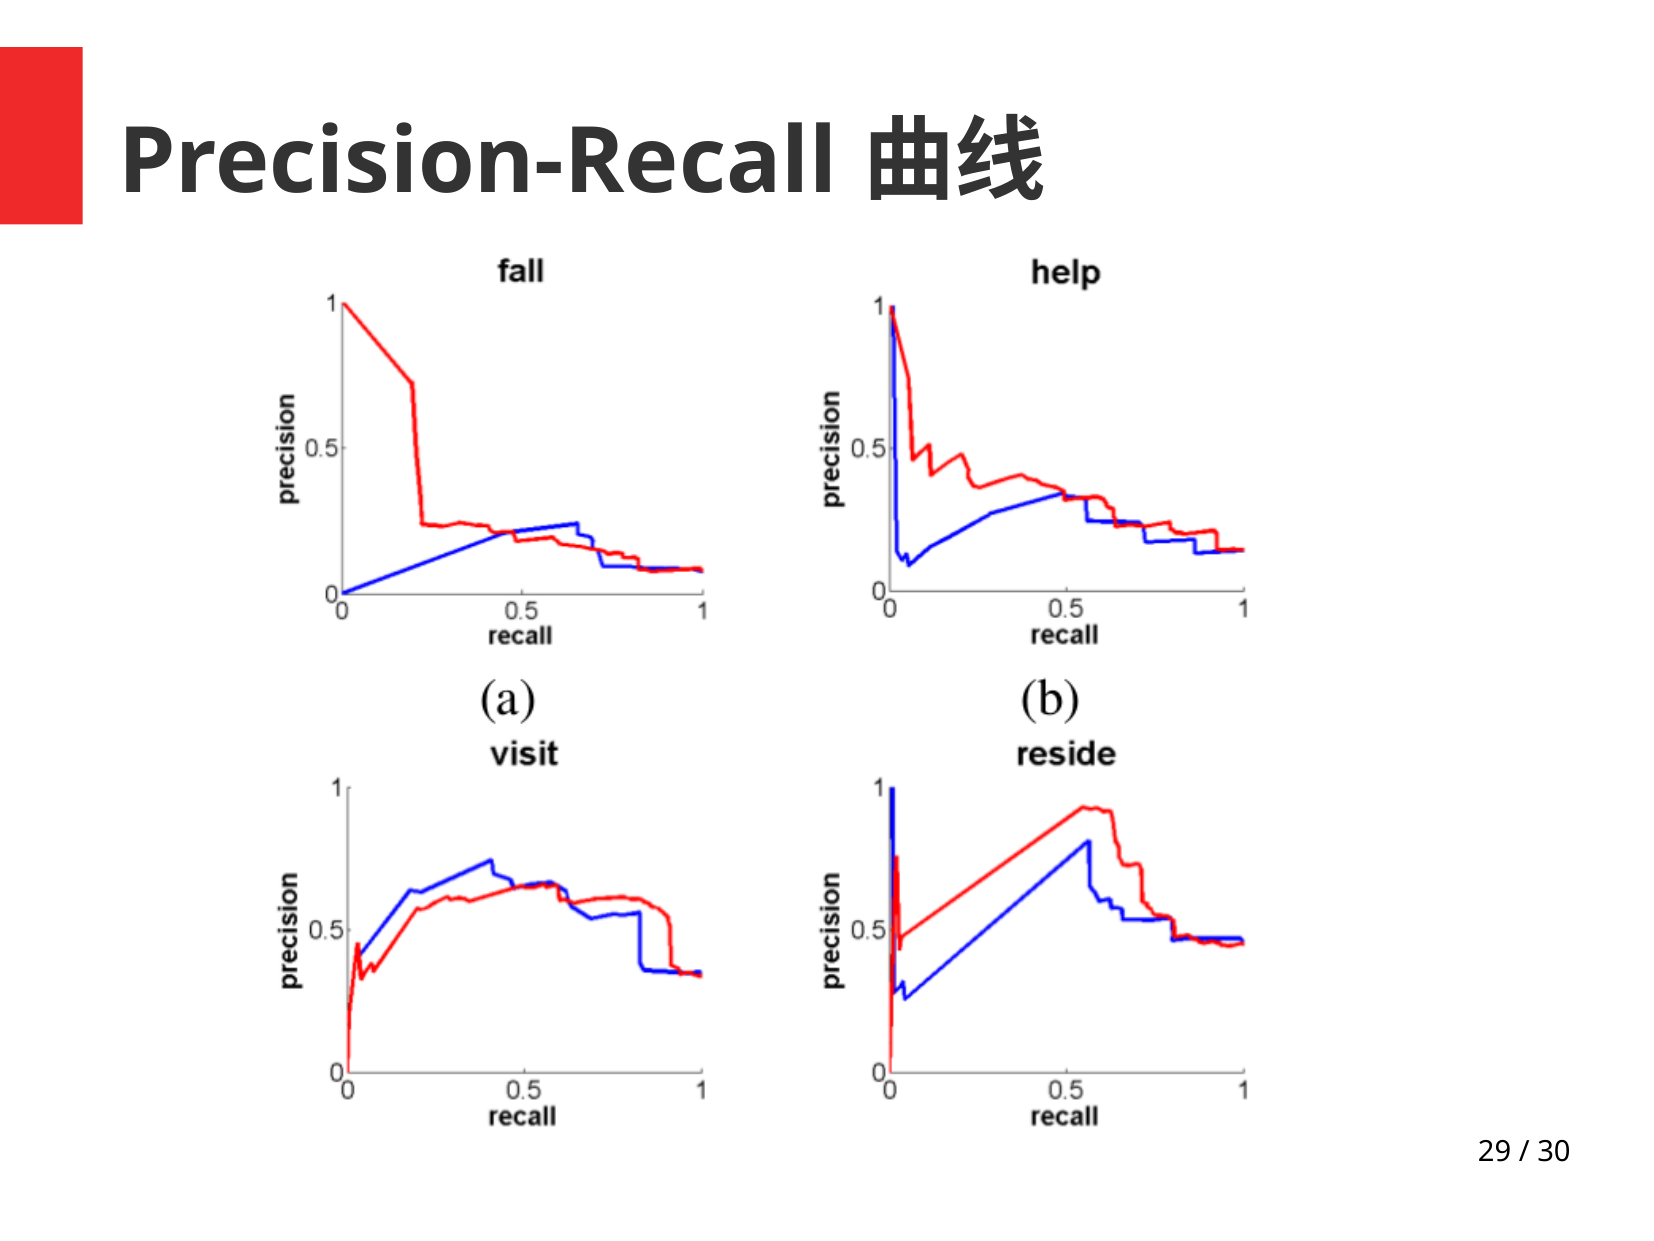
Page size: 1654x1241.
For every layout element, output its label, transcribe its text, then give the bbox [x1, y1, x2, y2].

picture [261, 236, 1290, 1144]
title Precision-Recall曲线 [118, 49, 1571, 257]
